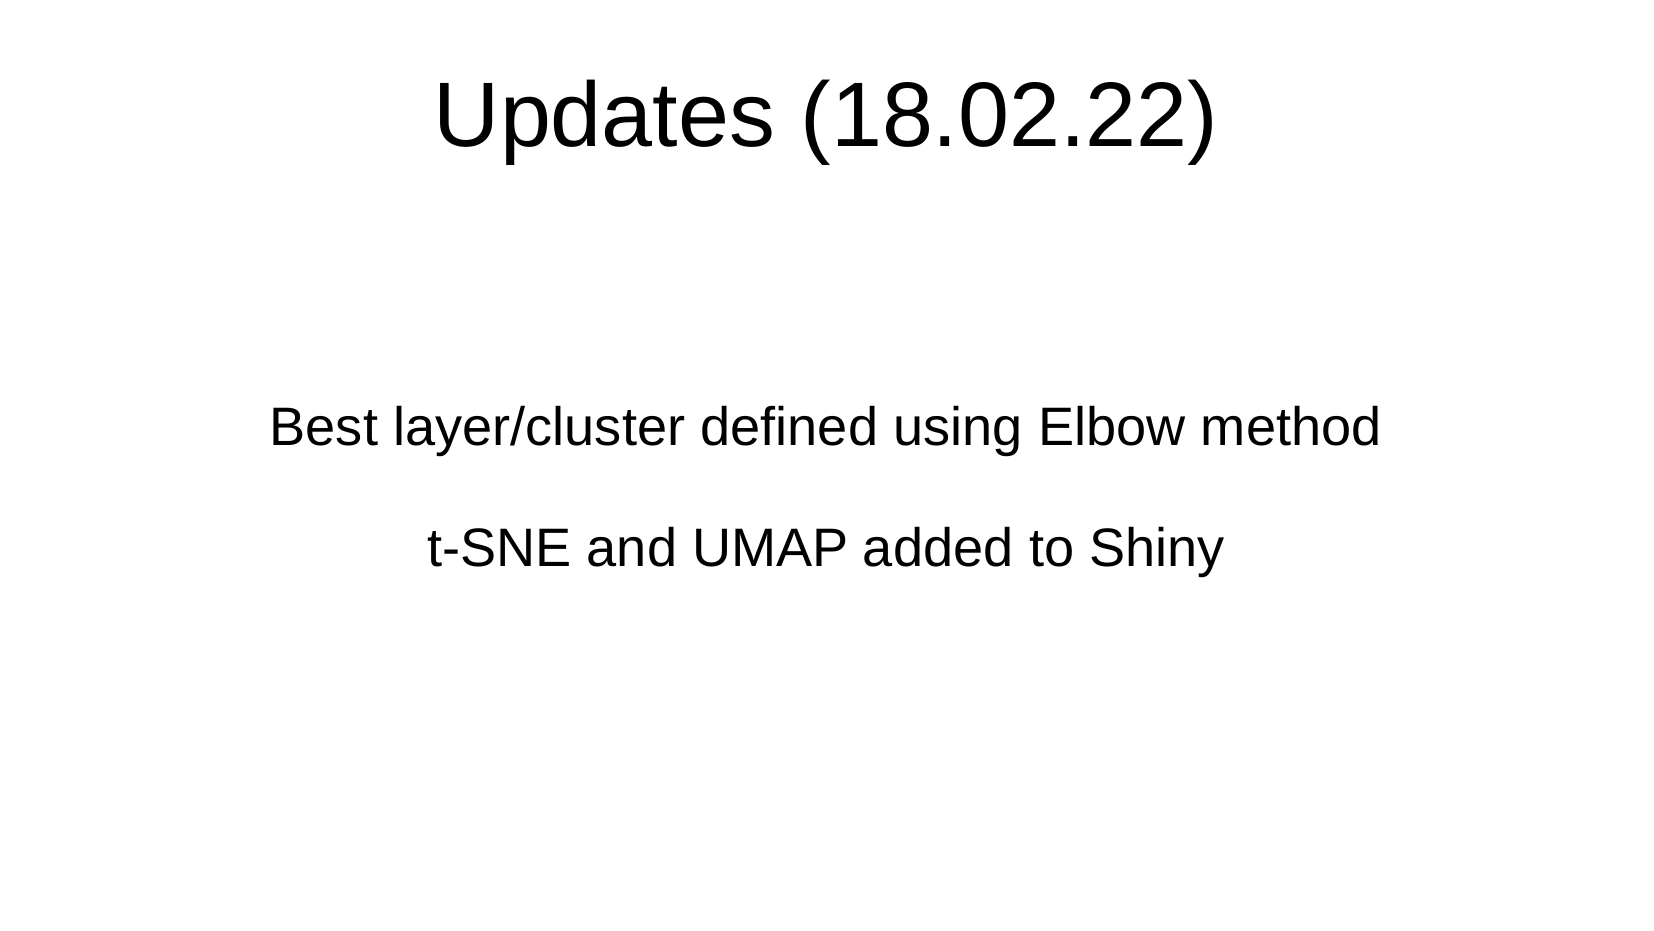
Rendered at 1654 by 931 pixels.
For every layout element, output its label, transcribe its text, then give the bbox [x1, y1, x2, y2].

title Updates (18.02.22) [82, 37, 1571, 193]
subtitle Best layer/cluster defined using Elbow method t-SNE and UMAP added to Shiny [82, 217, 1571, 757]
